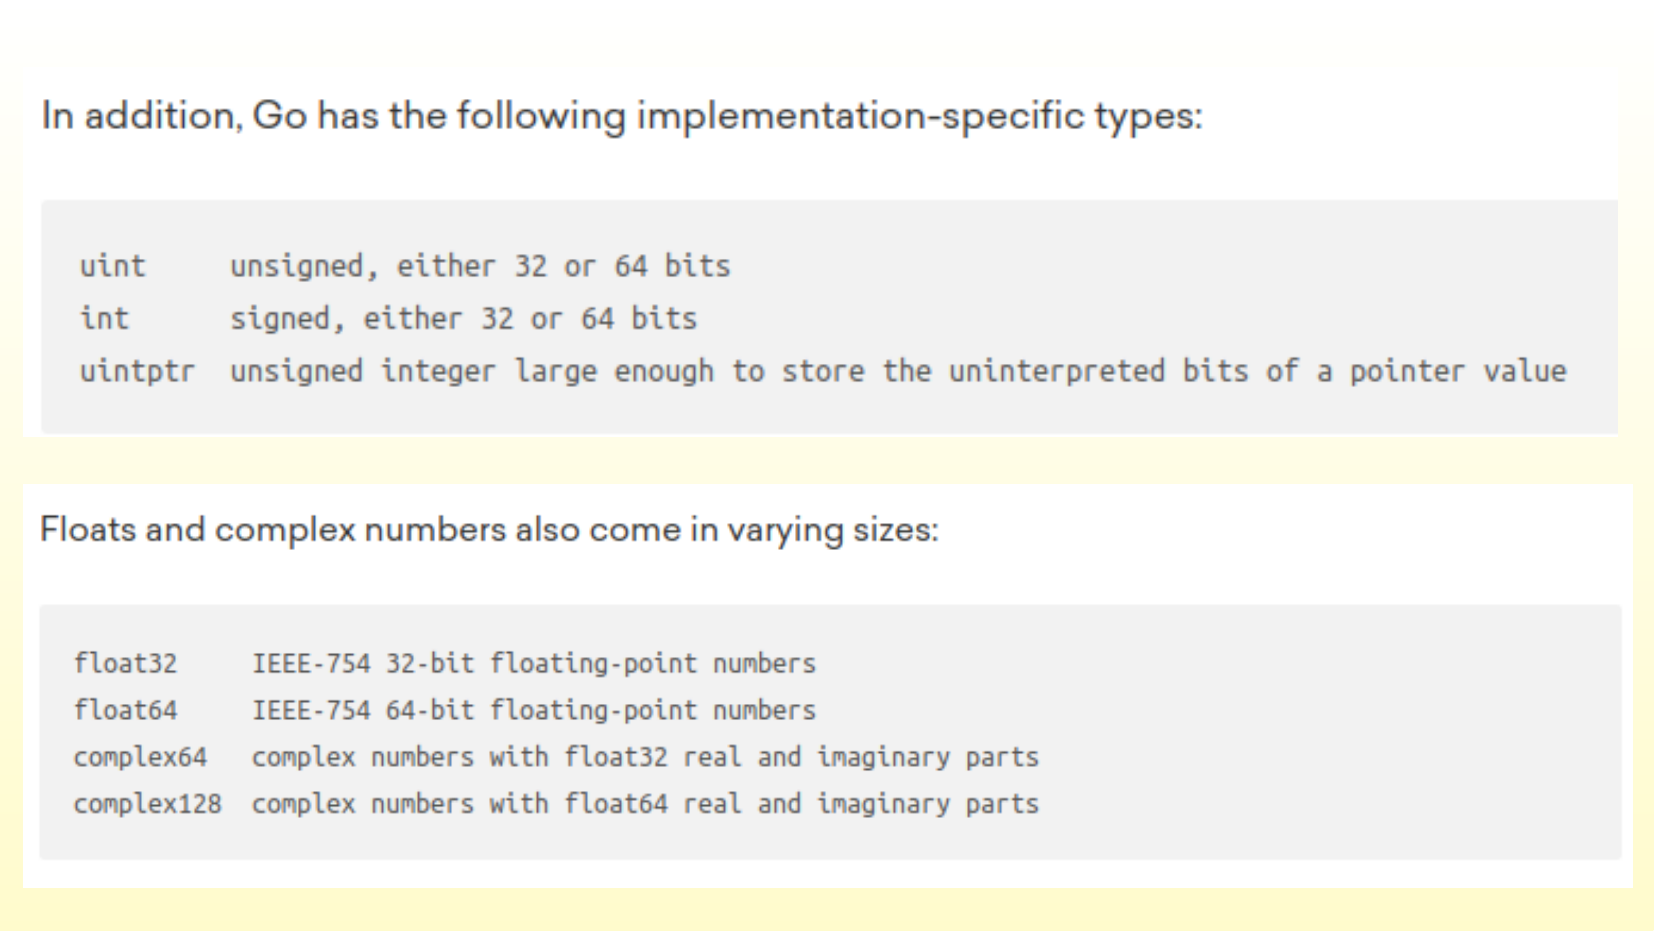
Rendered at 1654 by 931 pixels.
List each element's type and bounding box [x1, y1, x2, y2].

picture [23, 67, 1618, 438]
picture [23, 484, 1633, 888]
